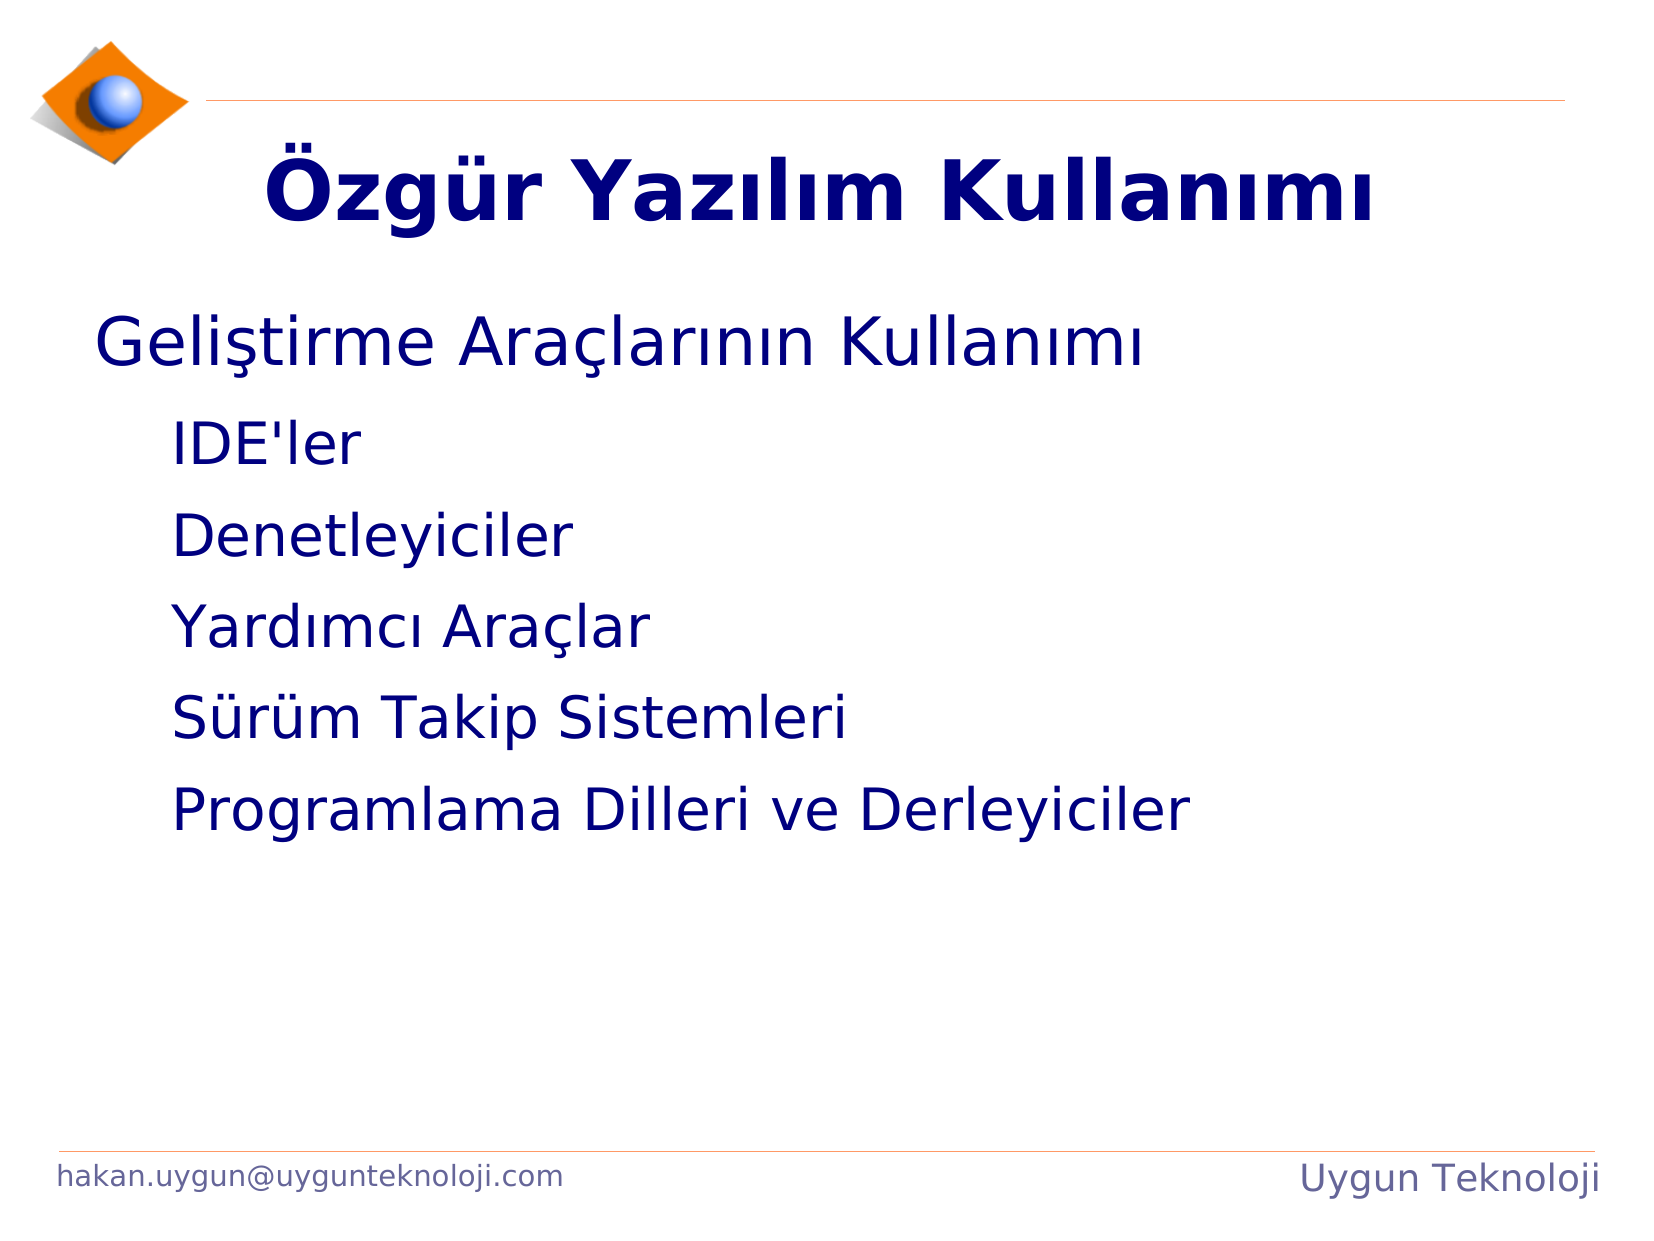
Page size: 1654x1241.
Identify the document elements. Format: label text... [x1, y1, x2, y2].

list Geliştirme Araçlarının Kullanımı IDE'ler Denetleyiciler Yardımcı Araçlar Sürüm Takip Sistemleri Programlama Dilleri ve Derleyiciler [76, 303, 1565, 1108]
title Özgür Yazılım Kullanımı [76, 95, 1565, 288]
picture [29, 29, 191, 178]
